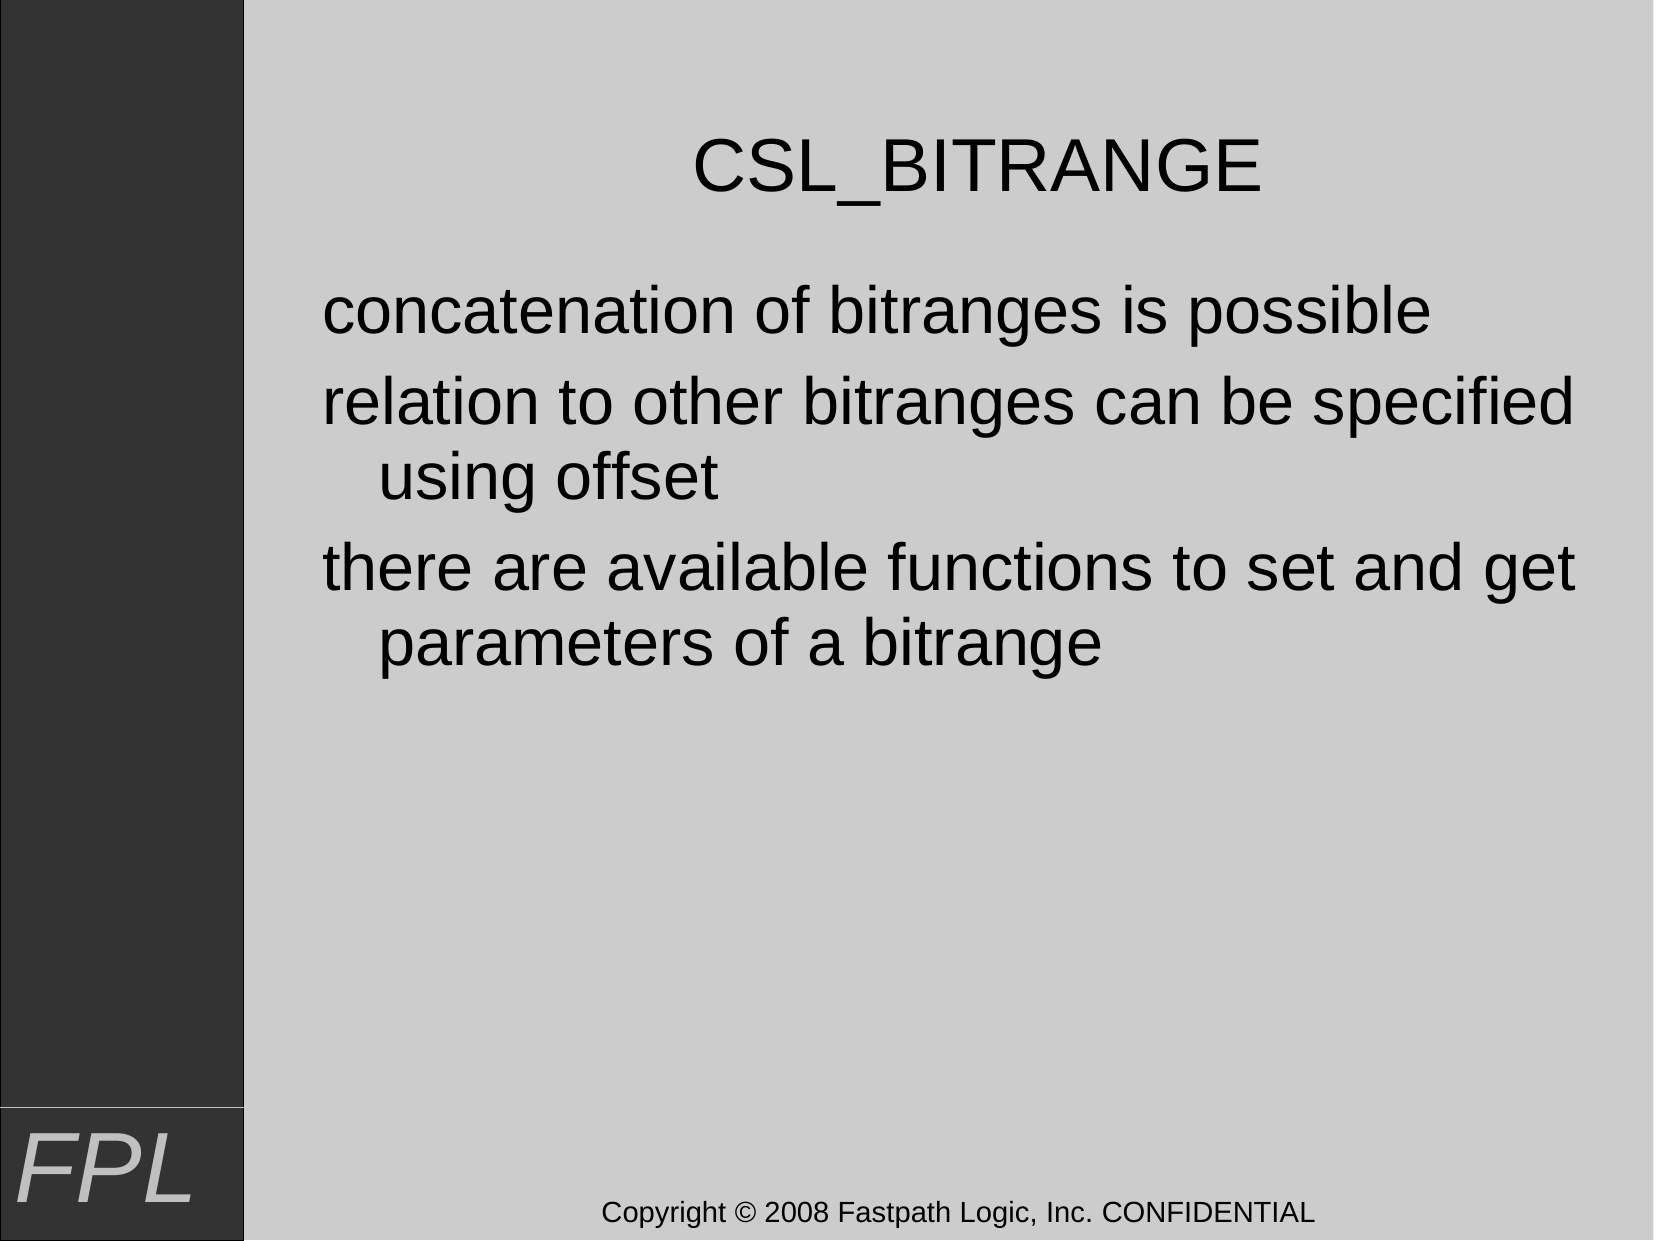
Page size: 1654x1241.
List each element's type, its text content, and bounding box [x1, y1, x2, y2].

list concatenation of bitranges is possible relation to other bitranges can be specified using offset there are available functions to set and get parameters of a bitrange [322, 272, 1635, 1179]
title CSL_BITRANGE [427, 57, 1530, 272]
